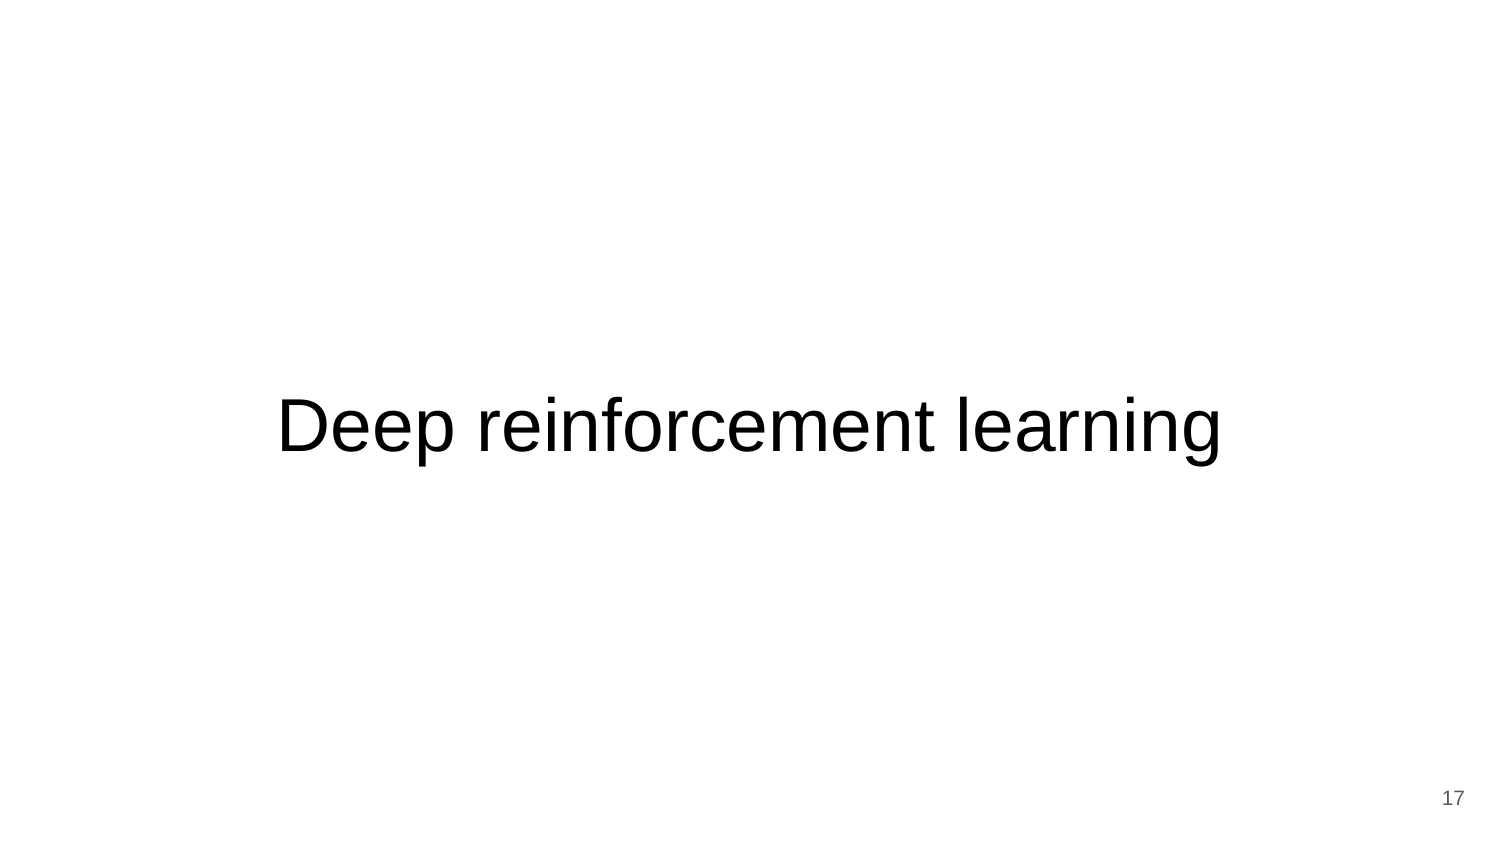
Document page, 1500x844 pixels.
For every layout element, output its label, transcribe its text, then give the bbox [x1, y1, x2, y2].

title Deep reinforcement learning [51, 352, 1449, 491]
slide_number <number> [1389, 764, 1480, 830]
